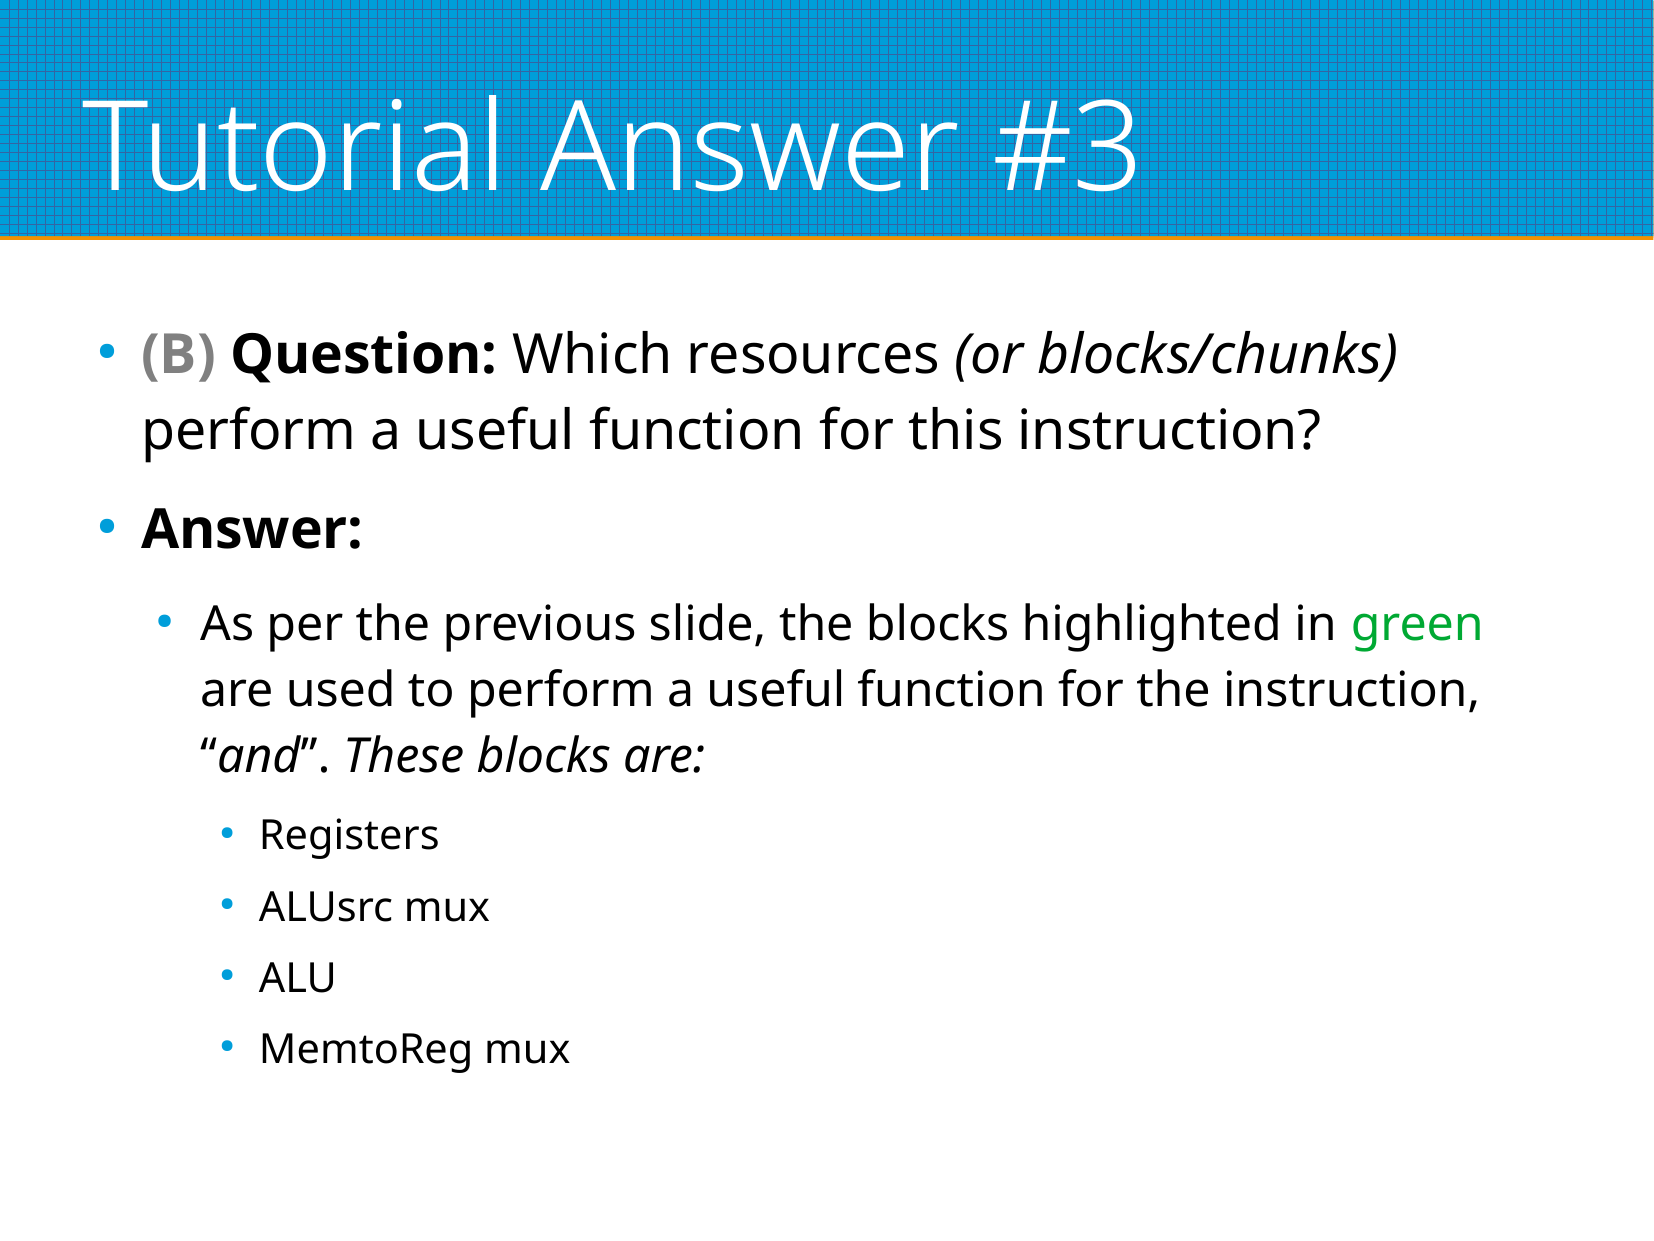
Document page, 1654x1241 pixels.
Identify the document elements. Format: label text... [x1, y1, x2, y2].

title Tutorial Answer #3 [82, 19, 1571, 227]
list (B) Question: Which resources (or blocks/chunks) perform a useful function for this instruction? Answer: As per the previous slide, the blocks highlighted in green are used to perform a useful function for the instruction, ‘‘and’’. These blocks are: Registers ALUsrc mux ALU MemtoReg mux [82, 314, 1563, 1081]
